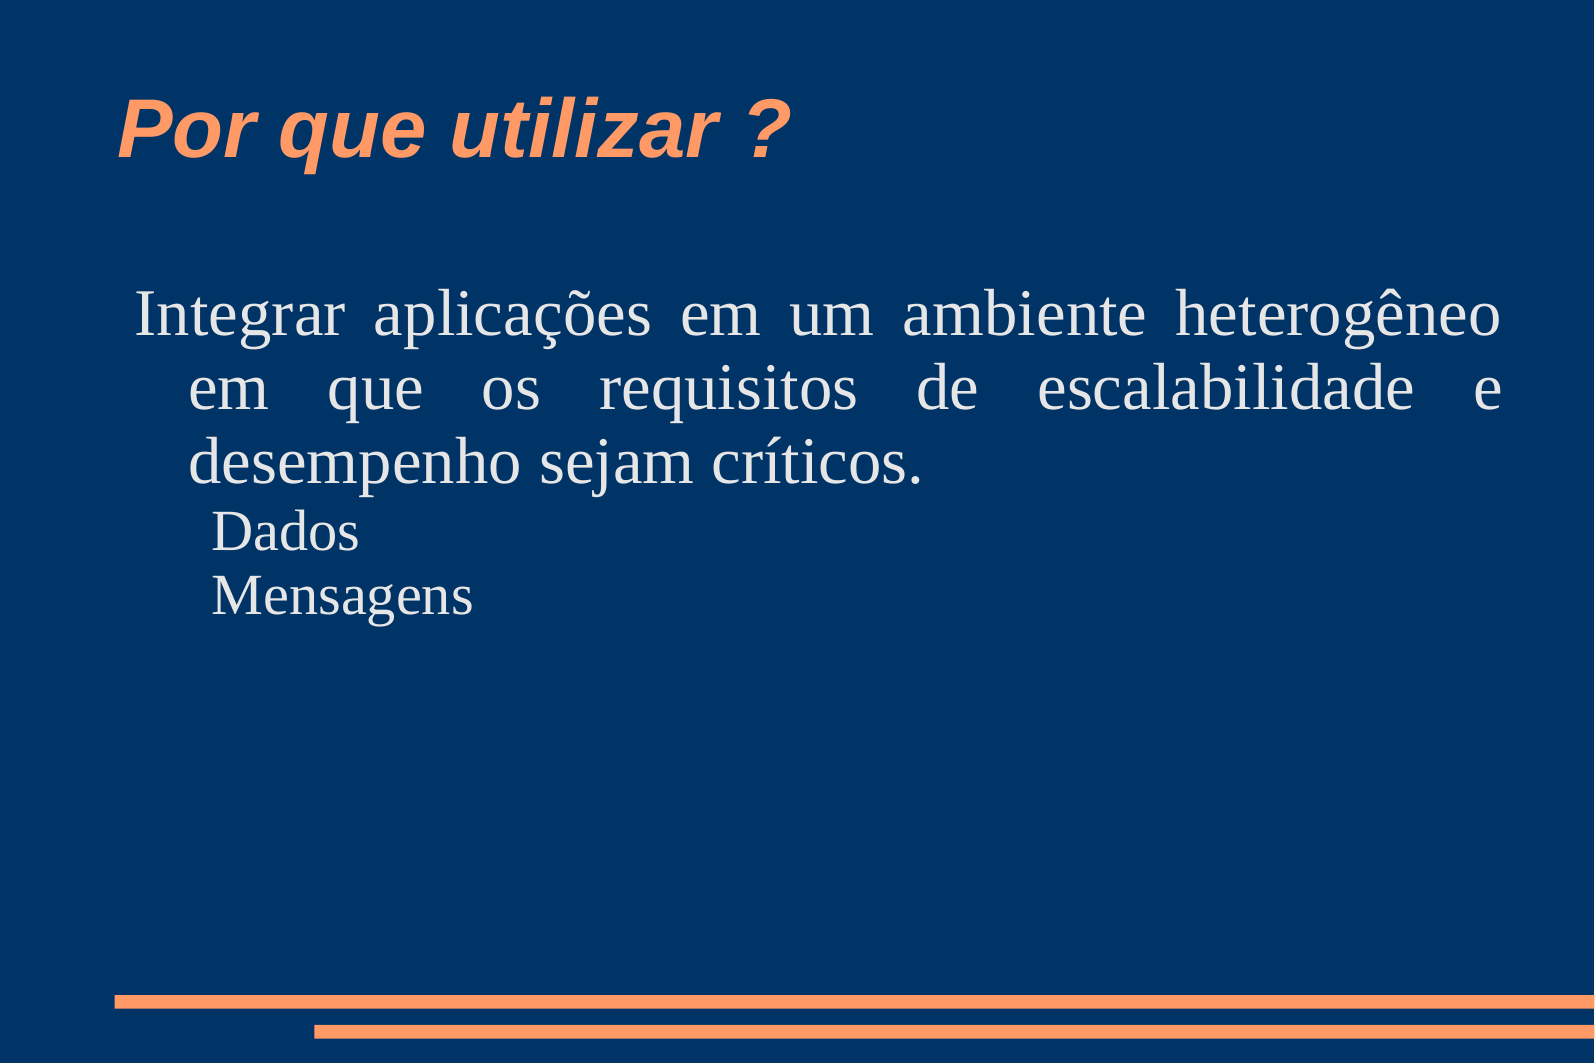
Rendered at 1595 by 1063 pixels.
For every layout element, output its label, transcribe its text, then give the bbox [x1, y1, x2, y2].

title Por que utilizar ? [117, 39, 1479, 218]
list Integrar aplicações em um ambiente heterogêneo em que os requisitos de escalabilidade e desempenho sejam críticos. Dados Mensagens [117, 276, 1505, 971]
